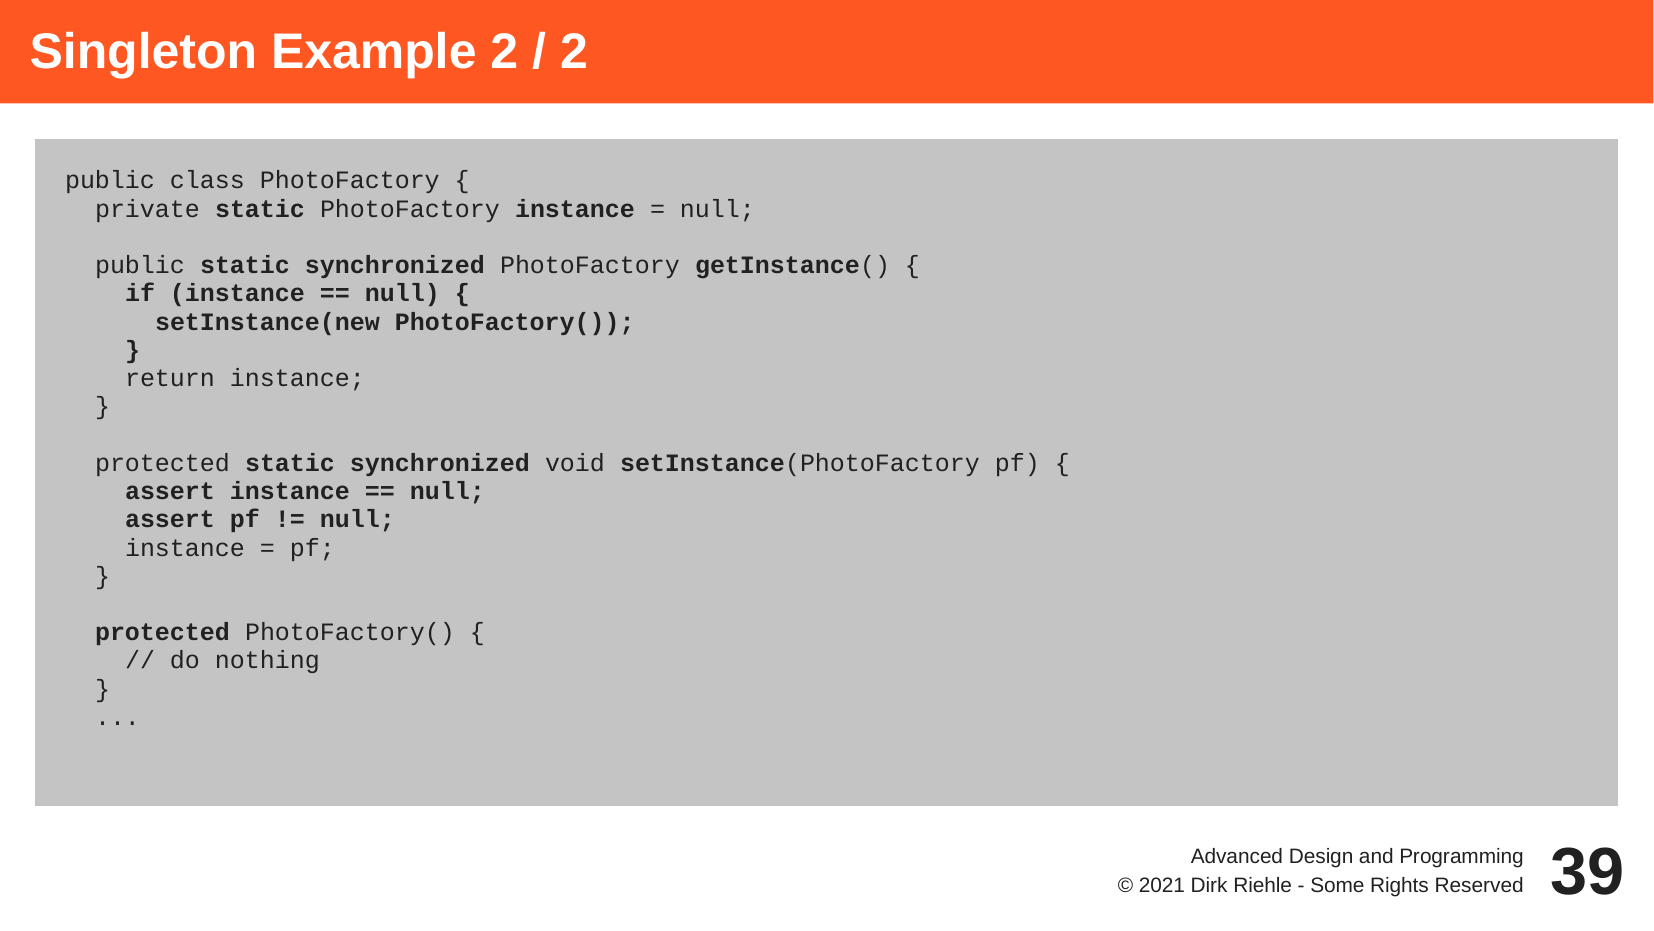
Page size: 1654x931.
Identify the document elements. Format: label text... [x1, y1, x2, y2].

list public class PhotoFactory { private static PhotoFactory instance = null; public static synchronized PhotoFactory getInstance() { if (instance == null) { setInstance(new PhotoFactory()); } return instance; } protected static synchronized void setInstance(PhotoFactory pf) { assert instance == null; assert pf != null; instance = pf; } protected PhotoFactory() { // do nothing } ... [29, 132, 1625, 813]
title Singleton Example 2 / 2 [0, 0, 1654, 104]
